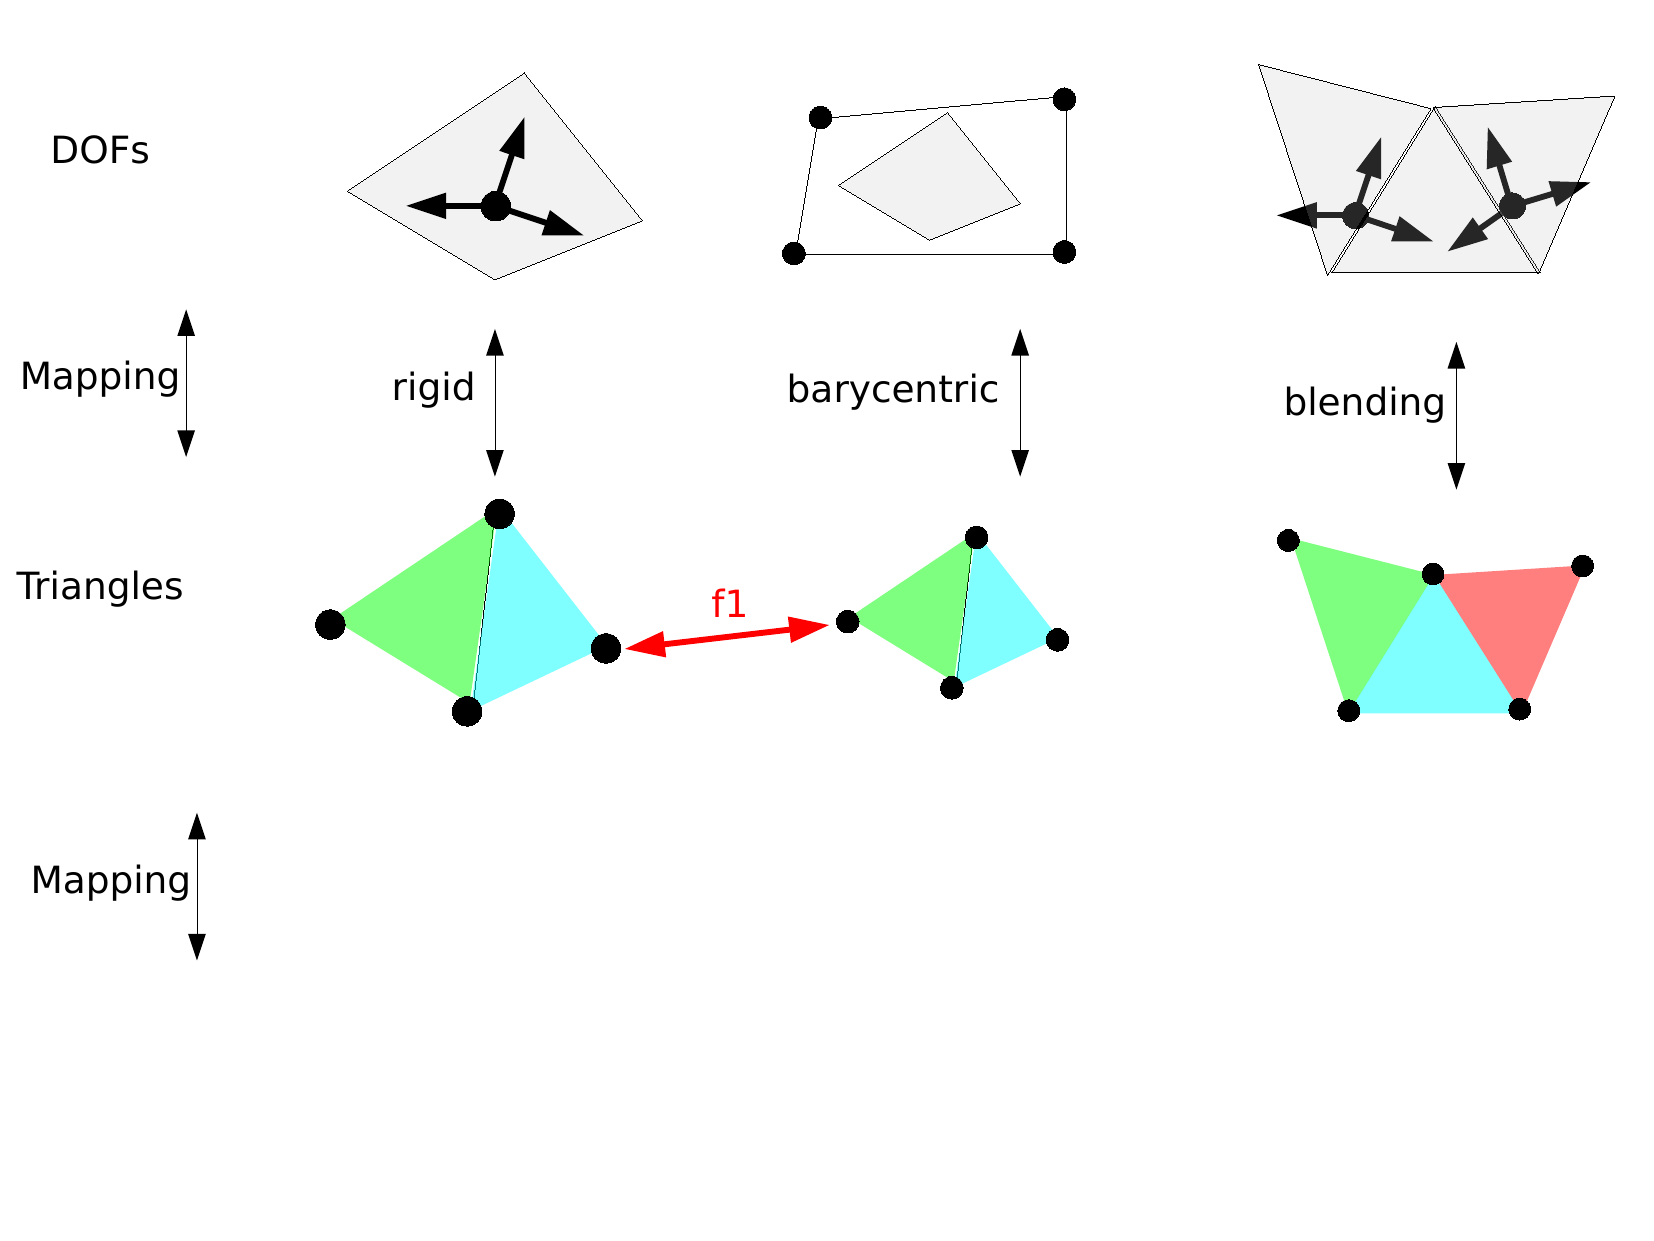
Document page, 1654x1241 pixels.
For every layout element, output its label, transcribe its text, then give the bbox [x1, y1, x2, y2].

text_box [315, 499, 621, 727]
text_box [347, 72, 643, 280]
text_box [1053, 87, 1076, 111]
text_box barycentric [771, 360, 1015, 419]
text_box rigid [376, 358, 491, 417]
text_box [1053, 240, 1076, 264]
text_box [1277, 529, 1594, 722]
text_box Triangles [1, 557, 199, 616]
text_box Mapping [187, 347, 196, 406]
text_box [836, 526, 1069, 700]
text_box DOFs [35, 121, 165, 180]
text_box [838, 112, 1021, 241]
text_box blending [1268, 373, 1462, 433]
text_box [809, 106, 832, 129]
text_box Mapping [15, 850, 197, 910]
text_box f1 [696, 575, 764, 634]
text_box [1258, 64, 1615, 276]
text_box [782, 242, 806, 265]
text_box Mapping [5, 347, 186, 406]
text_box Mapping [198, 850, 207, 910]
